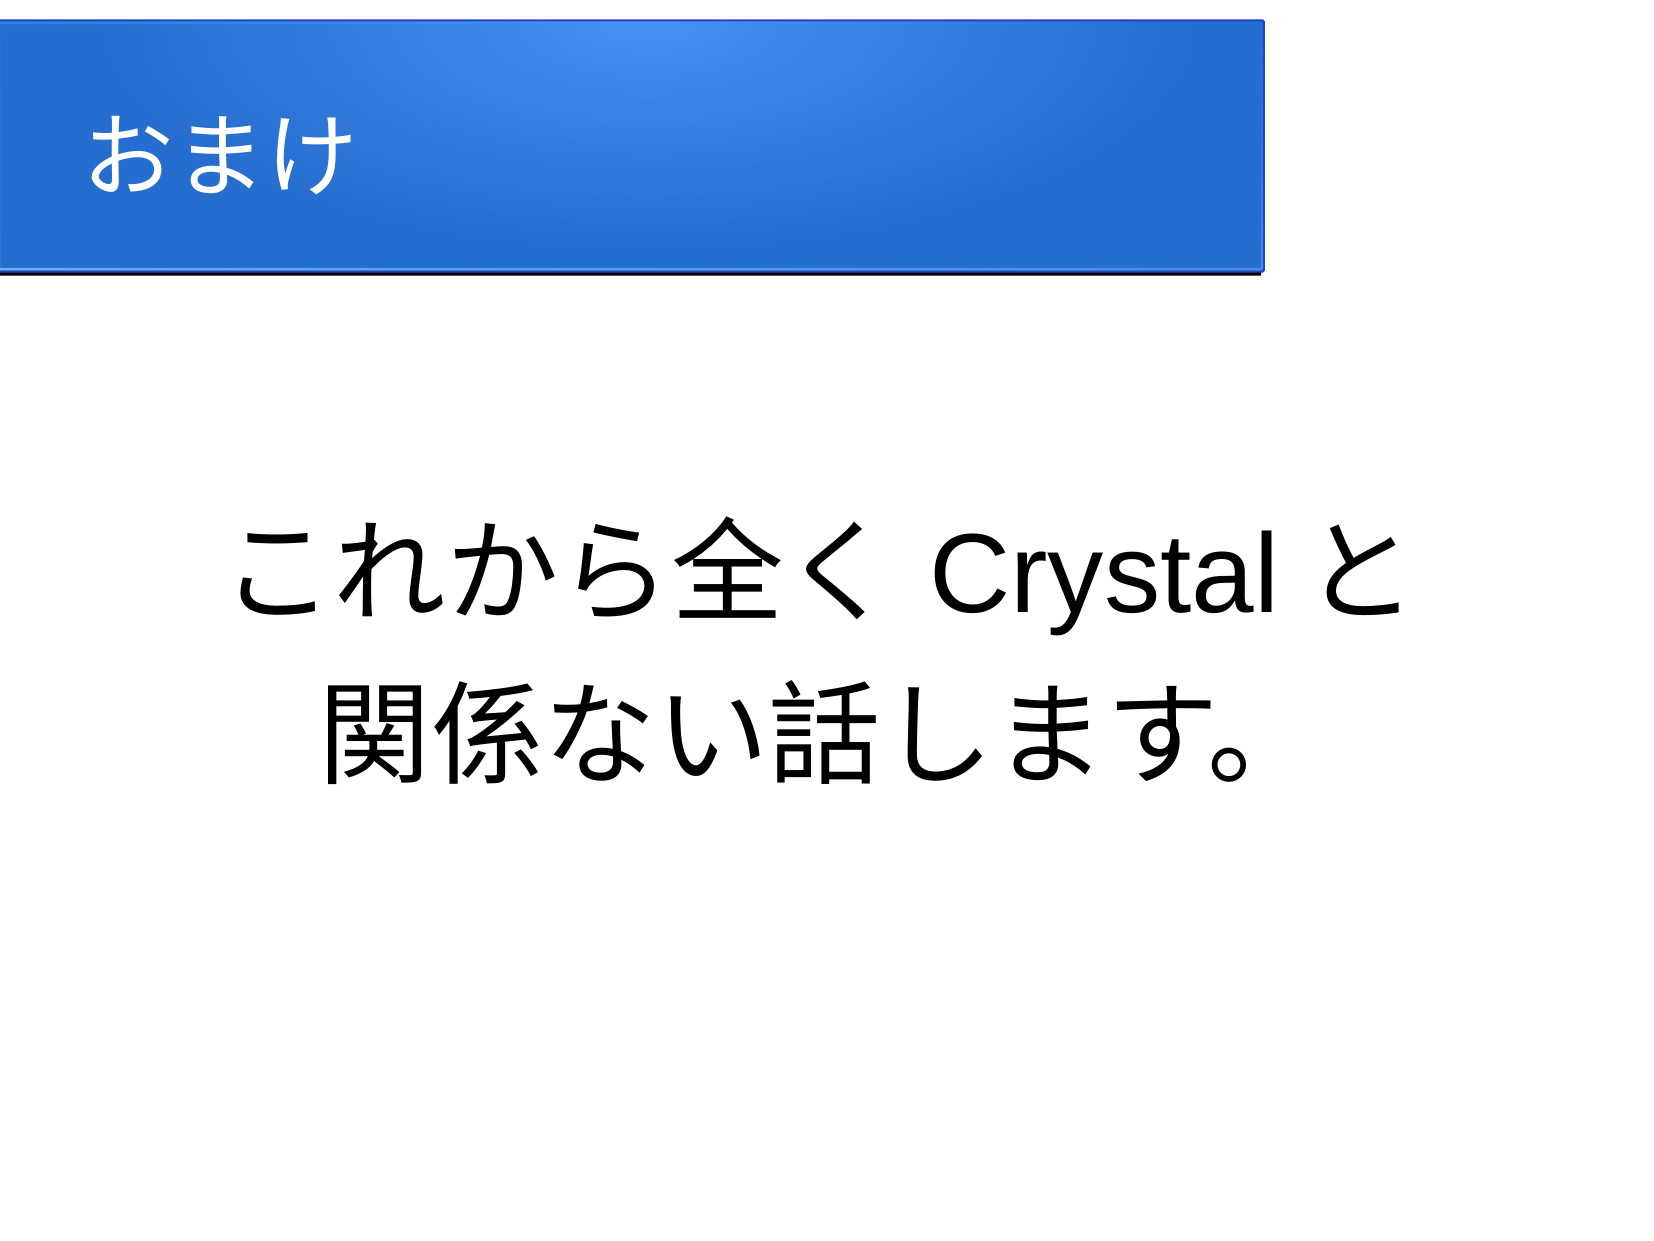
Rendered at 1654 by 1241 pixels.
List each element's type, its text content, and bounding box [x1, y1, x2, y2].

subtitle これから全くCrystalと 関係ない話します。 [75, 390, 1564, 1110]
title おまけ [82, 47, 1235, 252]
